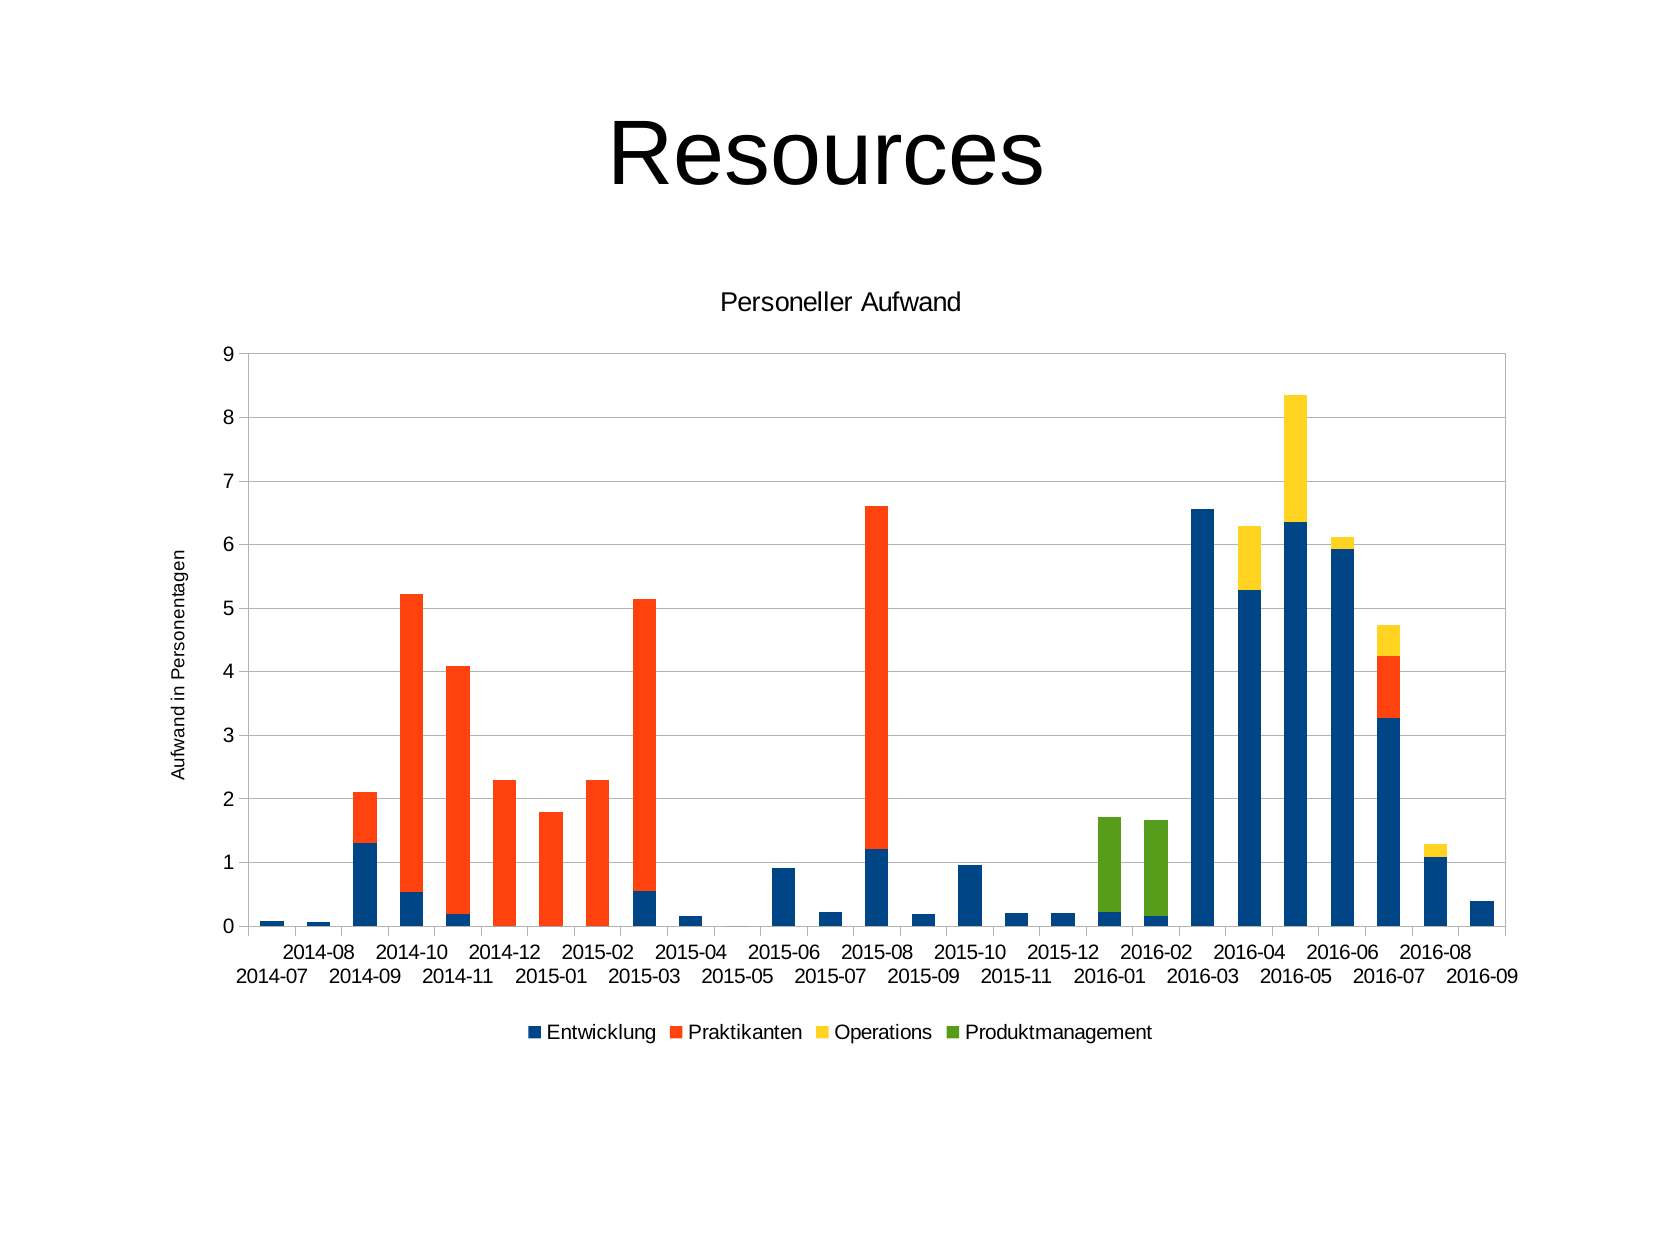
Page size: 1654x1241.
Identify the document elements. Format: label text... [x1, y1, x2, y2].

chart [135, 256, 1547, 1051]
title Resources [82, 49, 1571, 257]
